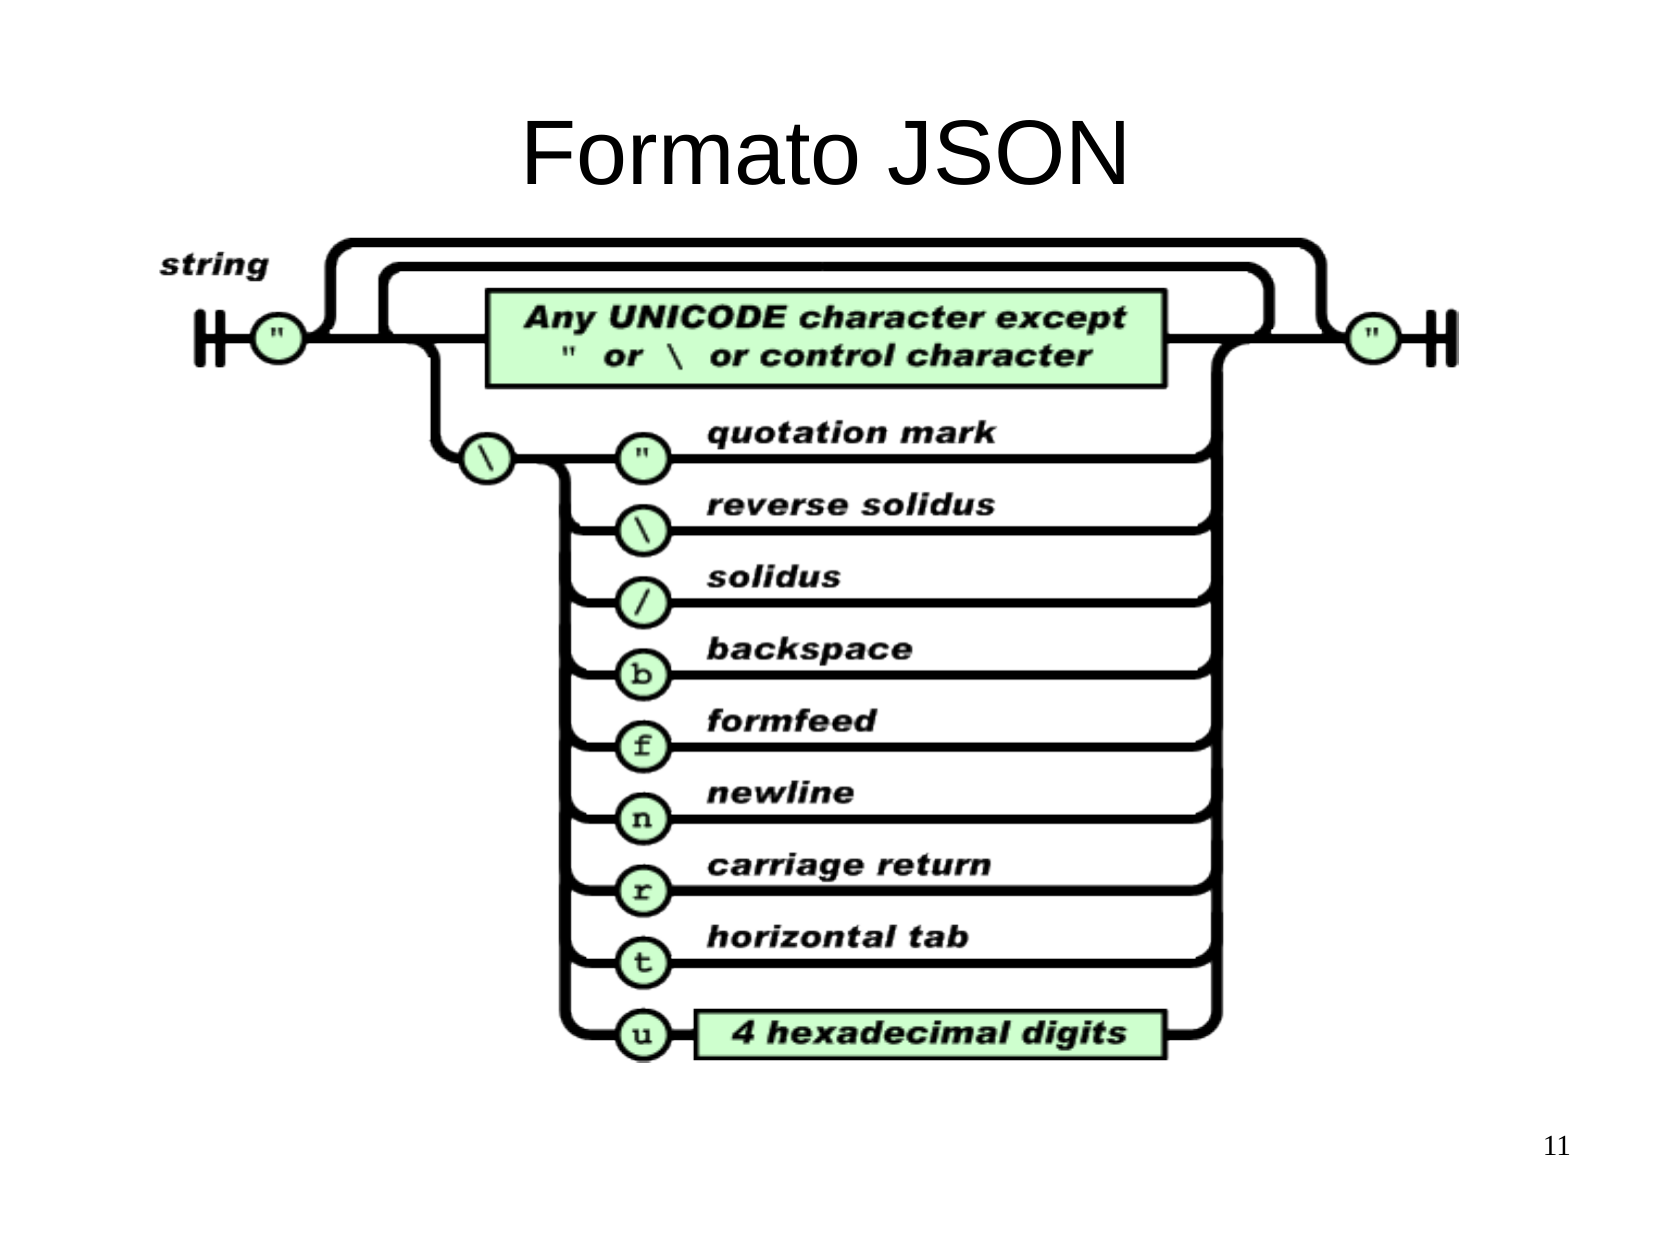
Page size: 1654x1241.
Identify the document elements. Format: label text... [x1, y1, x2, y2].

title Formato JSON [82, 49, 1571, 257]
picture [159, 236, 1459, 1063]
